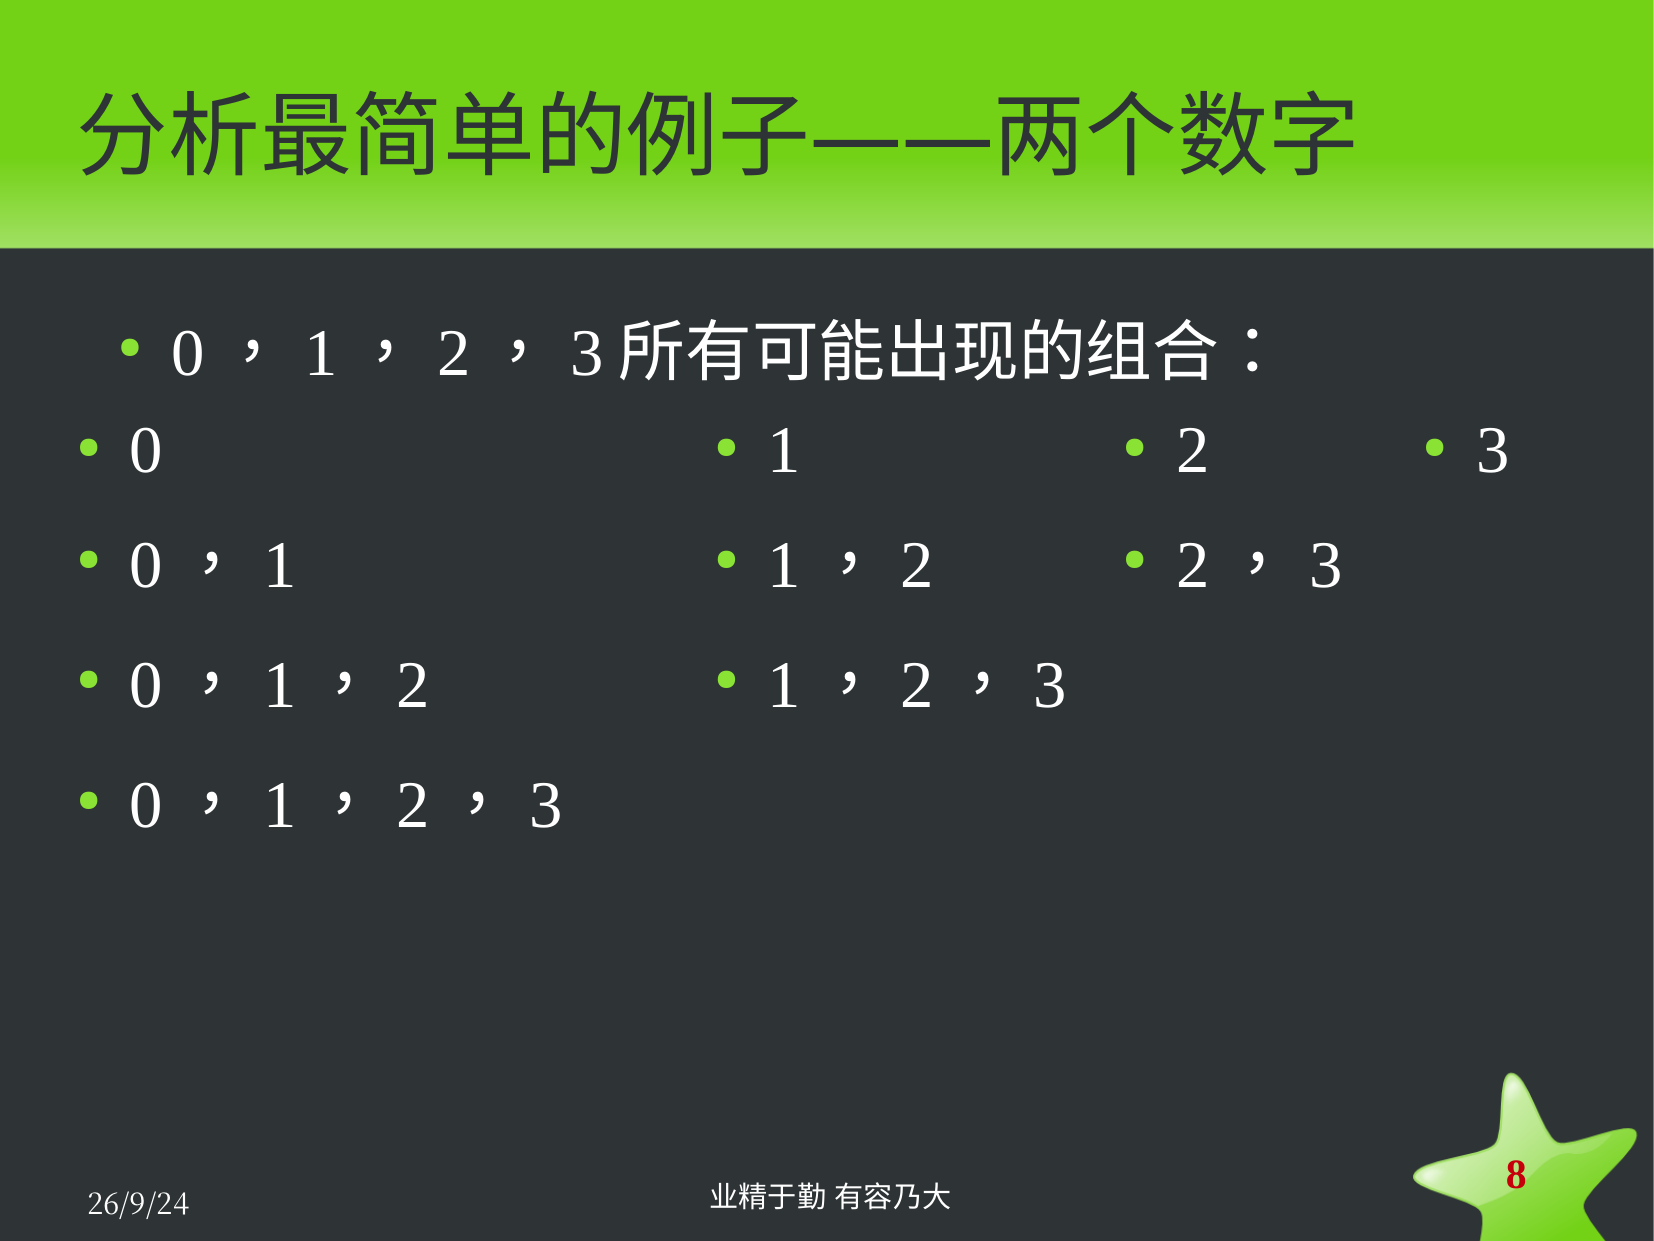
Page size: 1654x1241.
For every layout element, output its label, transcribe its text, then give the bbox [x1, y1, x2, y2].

list 2 2，3 [1087, 412, 1366, 1118]
list 1 1，2 1，2，3 [679, 412, 1070, 1118]
picture [0, 0, 1654, 1241]
title 分析最简单的例子——两个数字 [76, 29, 1565, 237]
list 0，1，2，3所有可能出现的组合： [82, 304, 1571, 413]
list 3 [1387, 412, 1572, 1118]
list 0 0，1 0，1，2 0，1，2，3 [41, 412, 638, 1118]
